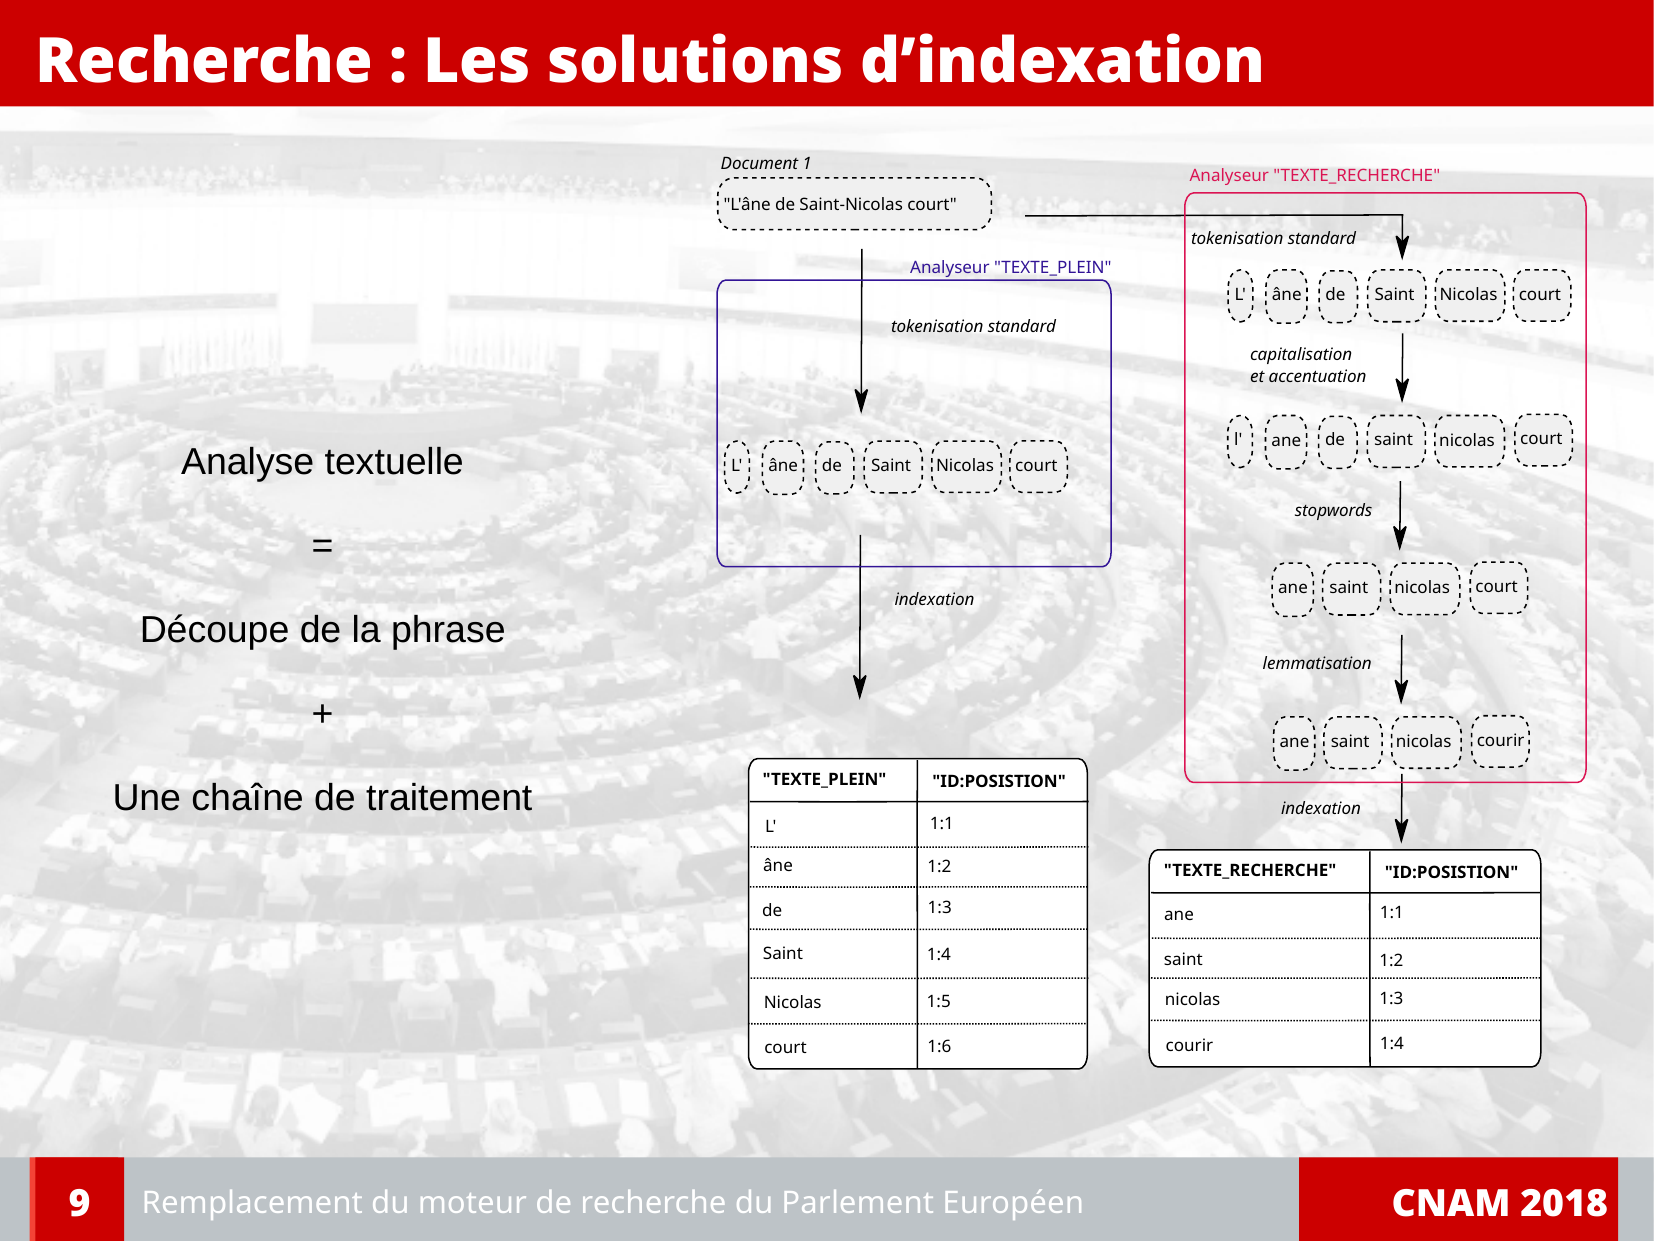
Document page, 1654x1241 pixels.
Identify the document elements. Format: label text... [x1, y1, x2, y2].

picture [0, 107, 1654, 1157]
text_box Analyse textuelle = Découpe de la phrase + Une chaîne de traitement [97, 433, 548, 868]
title Recherche : Les solutions d’indexation [35, 0, 1642, 101]
